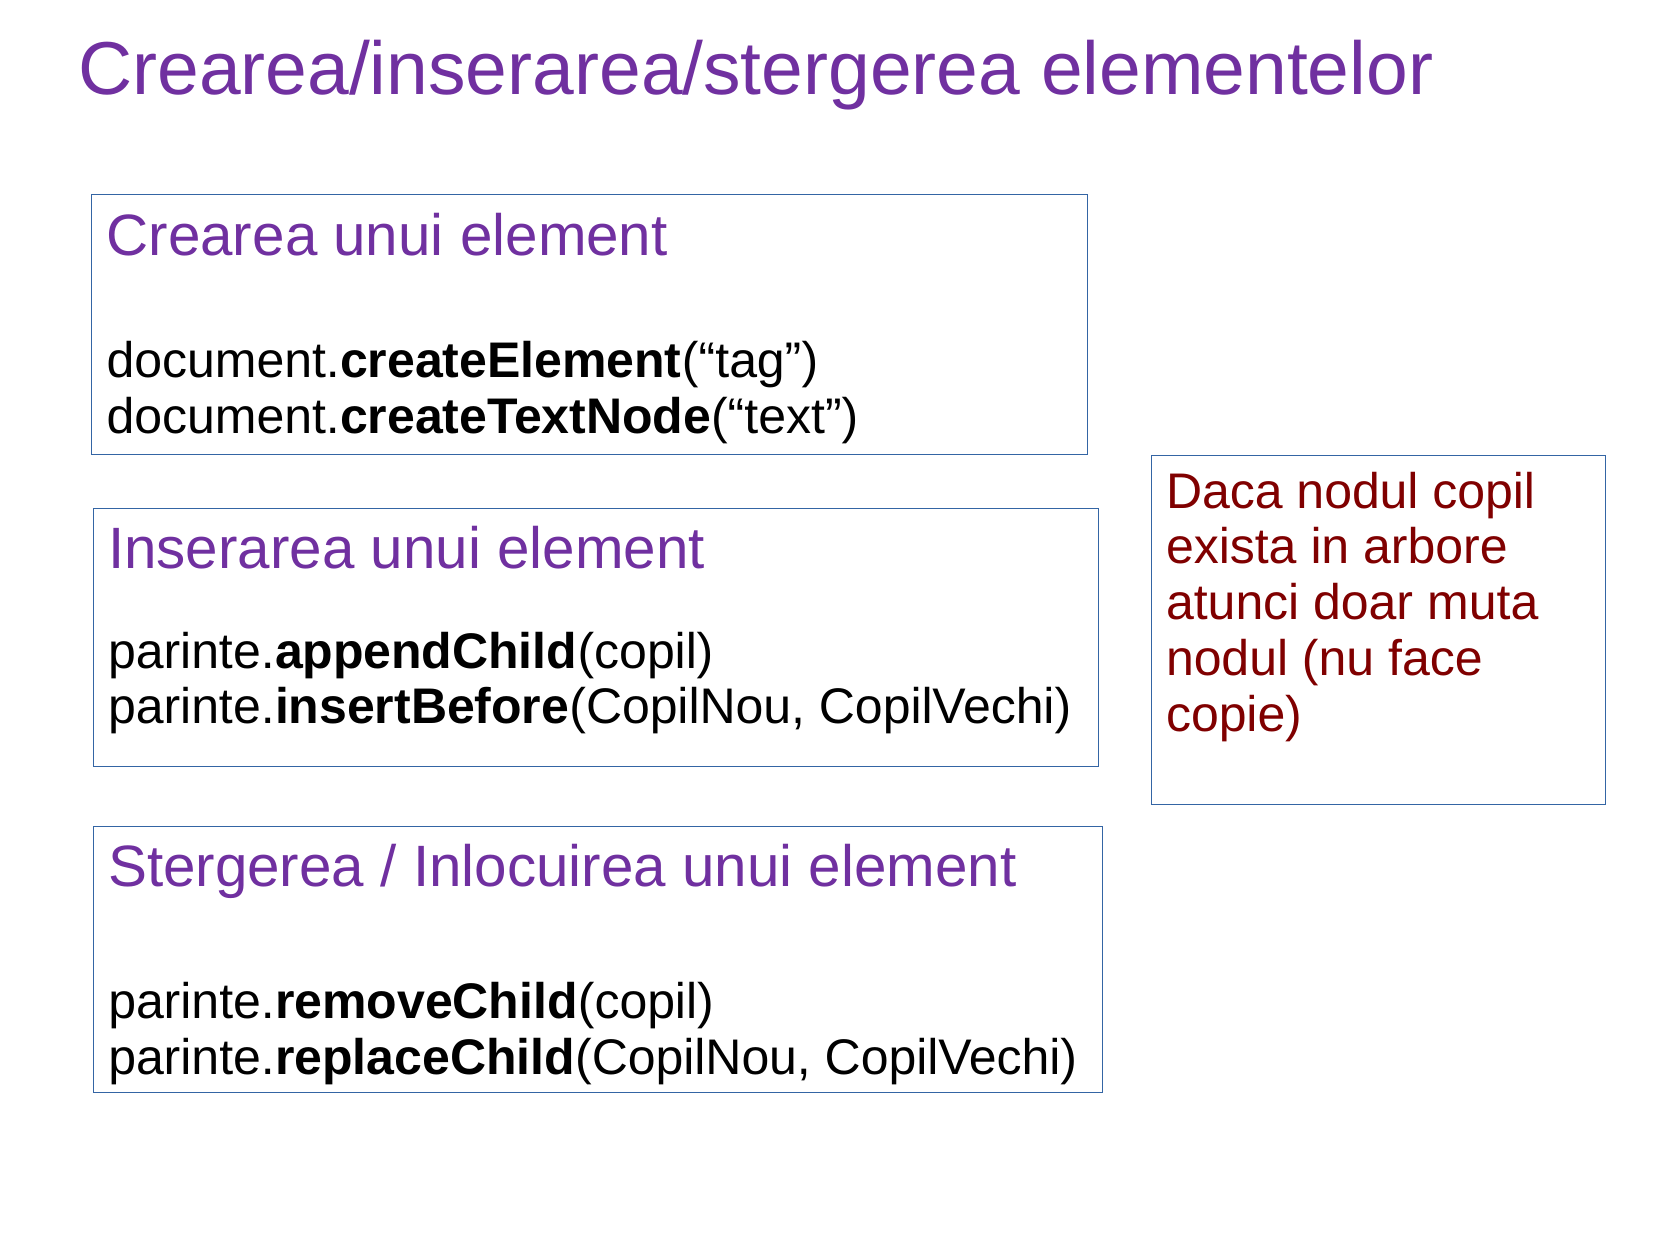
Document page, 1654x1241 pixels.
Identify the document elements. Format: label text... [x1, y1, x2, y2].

text_box Stergerea / Inlocuirea unui element parinte.removeChild(copil) parinte.replaceChild(CopilNou, CopilVechi) [93, 826, 1103, 1093]
text_box Crearea/inserarea/stergerea elementelor [63, 33, 1462, 200]
text_box Inserarea unui element parinte.appendChild(copil) parinte.insertBefore(CopilNou, CopilVechi) [93, 508, 1099, 767]
text_box Daca nodul copil exista in arbore atunci doar muta nodul (nu face copie) [1151, 455, 1606, 805]
text_box Crearea unui element document.createElement(“tag”) document.createTextNode(“text”) [91, 200, 1088, 455]
